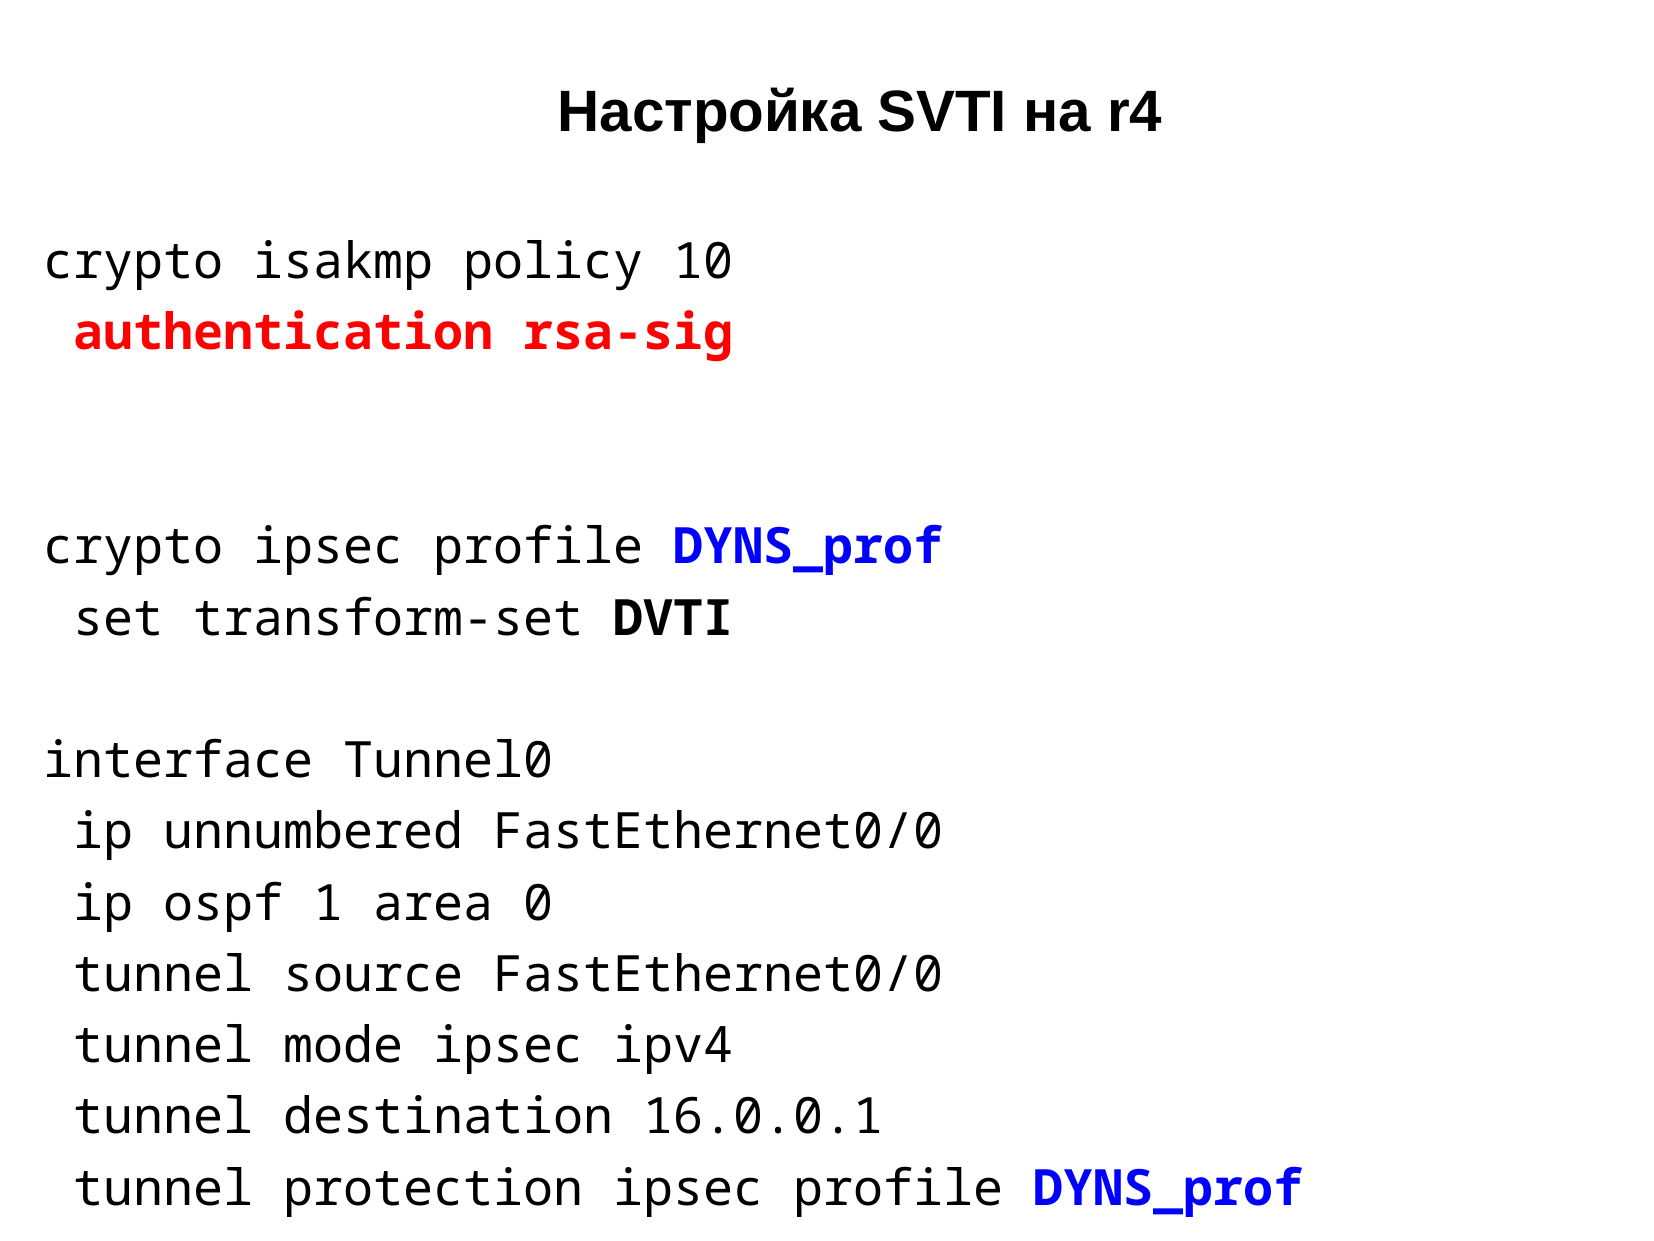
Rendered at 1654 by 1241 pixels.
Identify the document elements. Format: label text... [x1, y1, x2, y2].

text_box Настройка SVTI на r4 [123, 41, 1597, 151]
list crypto isakmp policy 10 authentication rsa-sig crypto ipsec profile DYNS_prof set transform-set DVTI interface Tunnel0 ip unnumbered FastEthernet0/0 ip ospf 1 area 0 tunnel source FastEthernet0/0 tunnel mode ipsec ipv4 tunnel destination 16.0.0.1 tunnel protection ipsec profile DYNS_prof [37, 225, 1613, 1163]
